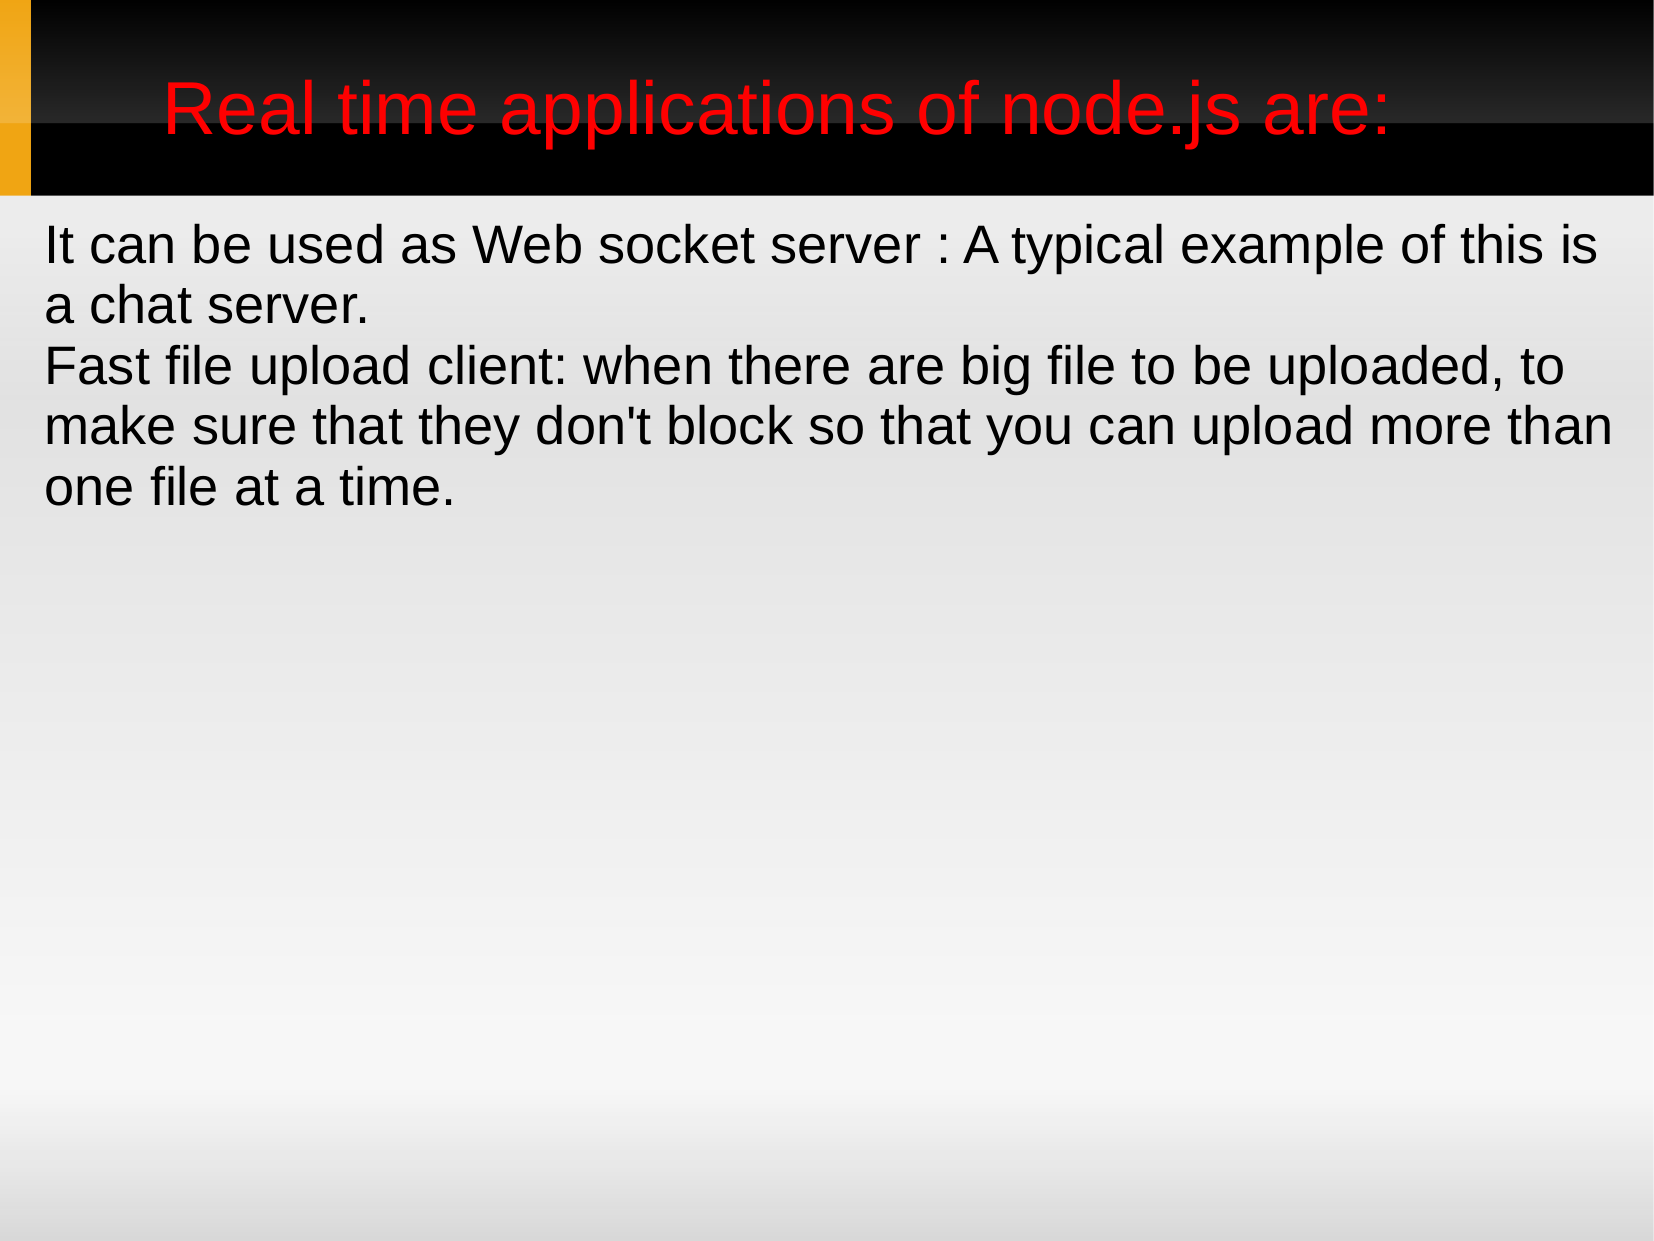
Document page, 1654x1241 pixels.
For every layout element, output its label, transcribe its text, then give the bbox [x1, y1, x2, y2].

picture [0, 0, 1654, 1241]
text_box Real time applications of node.js are: [147, 59, 1418, 206]
text_box It can be used as Web socket server : A typical example of this is a chat server. Fast file upload client: when there are big file to be uploaded, to make sure that they don't block so that you can upload more than one file at a time. [29, 206, 1654, 736]
